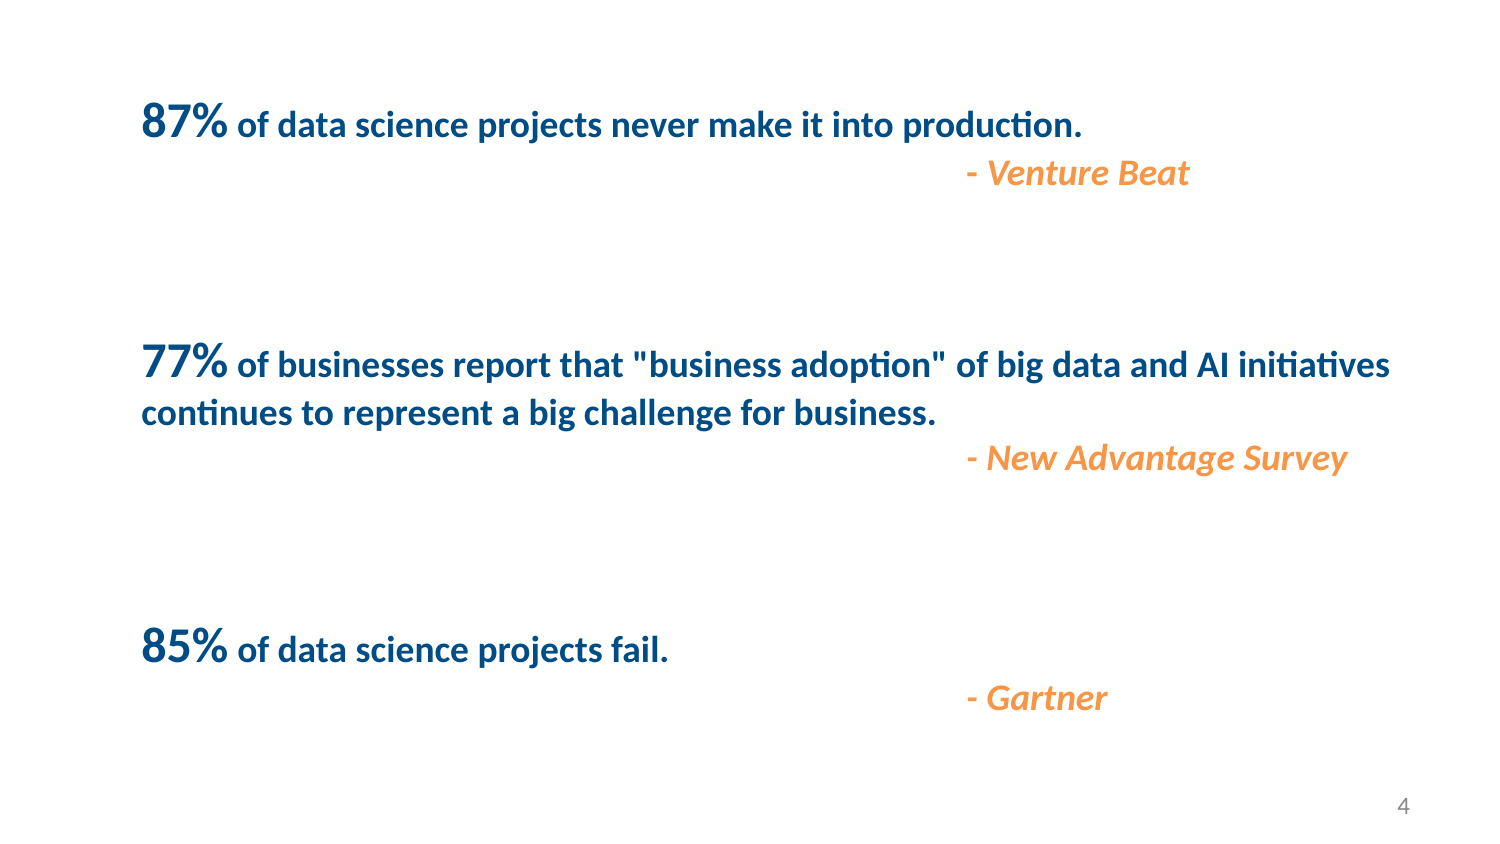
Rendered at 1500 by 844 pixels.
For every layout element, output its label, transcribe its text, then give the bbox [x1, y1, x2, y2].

text_box 87% of data science projects never make it into production. - Venture Beat 77% of businesses report that "business adoption" of big data and AI initiatives continues to represent a big challenge for business. - New Advantage Survey 85% of data science projects fail. - Gartner [126, 72, 1425, 763]
slide_number <number> [1074, 782, 1425, 827]
